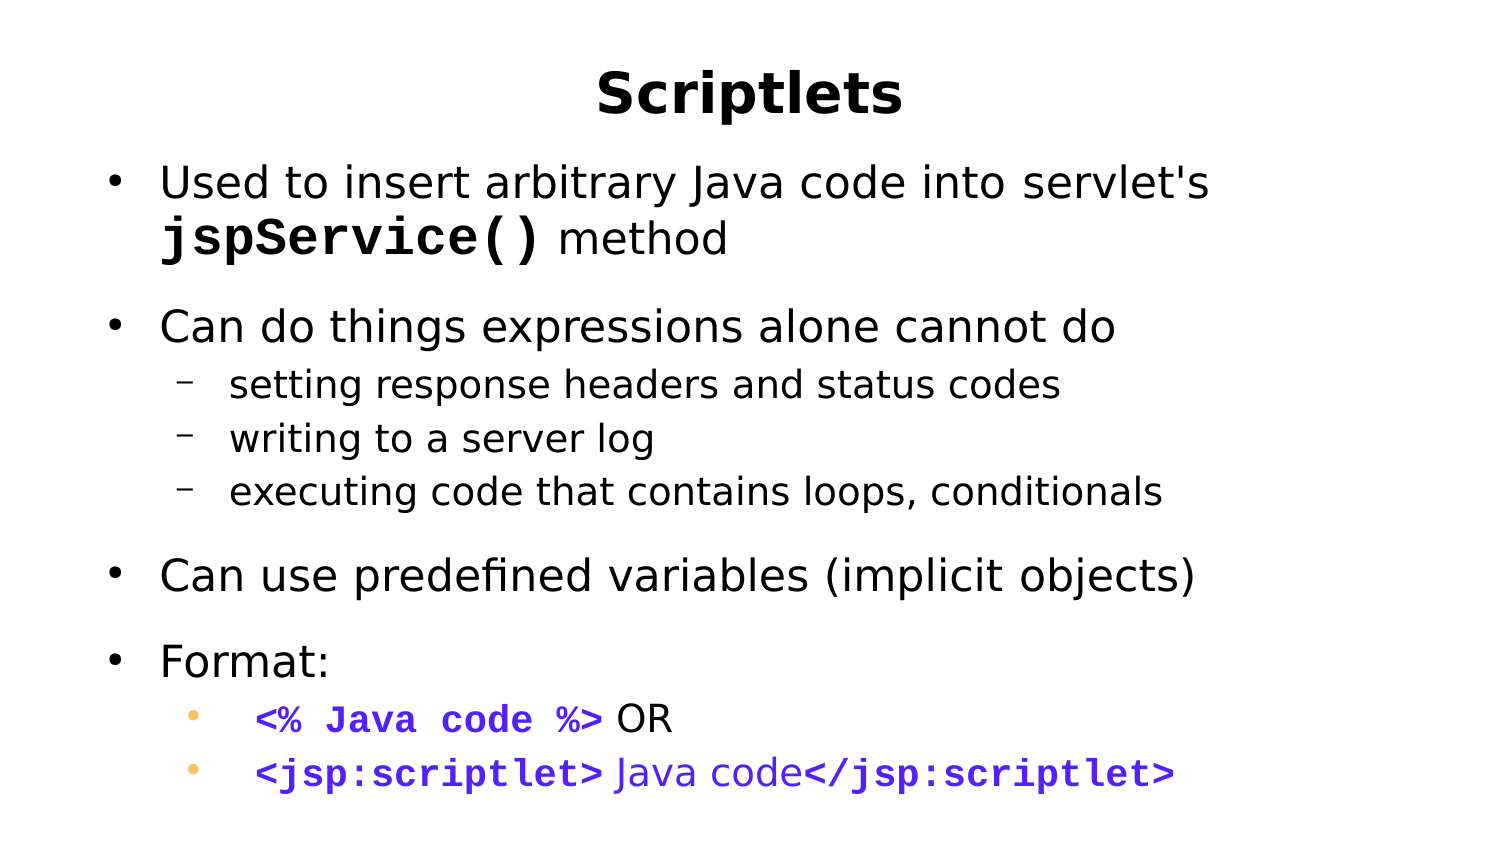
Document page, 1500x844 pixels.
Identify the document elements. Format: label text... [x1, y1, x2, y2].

title Scriptlets [75, 33, 1425, 133]
list Used to insert arbitrary Java code into servlet's jspService() method Can do things expressions alone cannot do setting response headers and status codes writing to a server log executing code that contains loops, conditionals Can use predefined variables (implicit objects) Format: <% Java code %> OR <jsp:scriptlet> Java code</jsp:scriptlet> [75, 153, 1395, 807]
